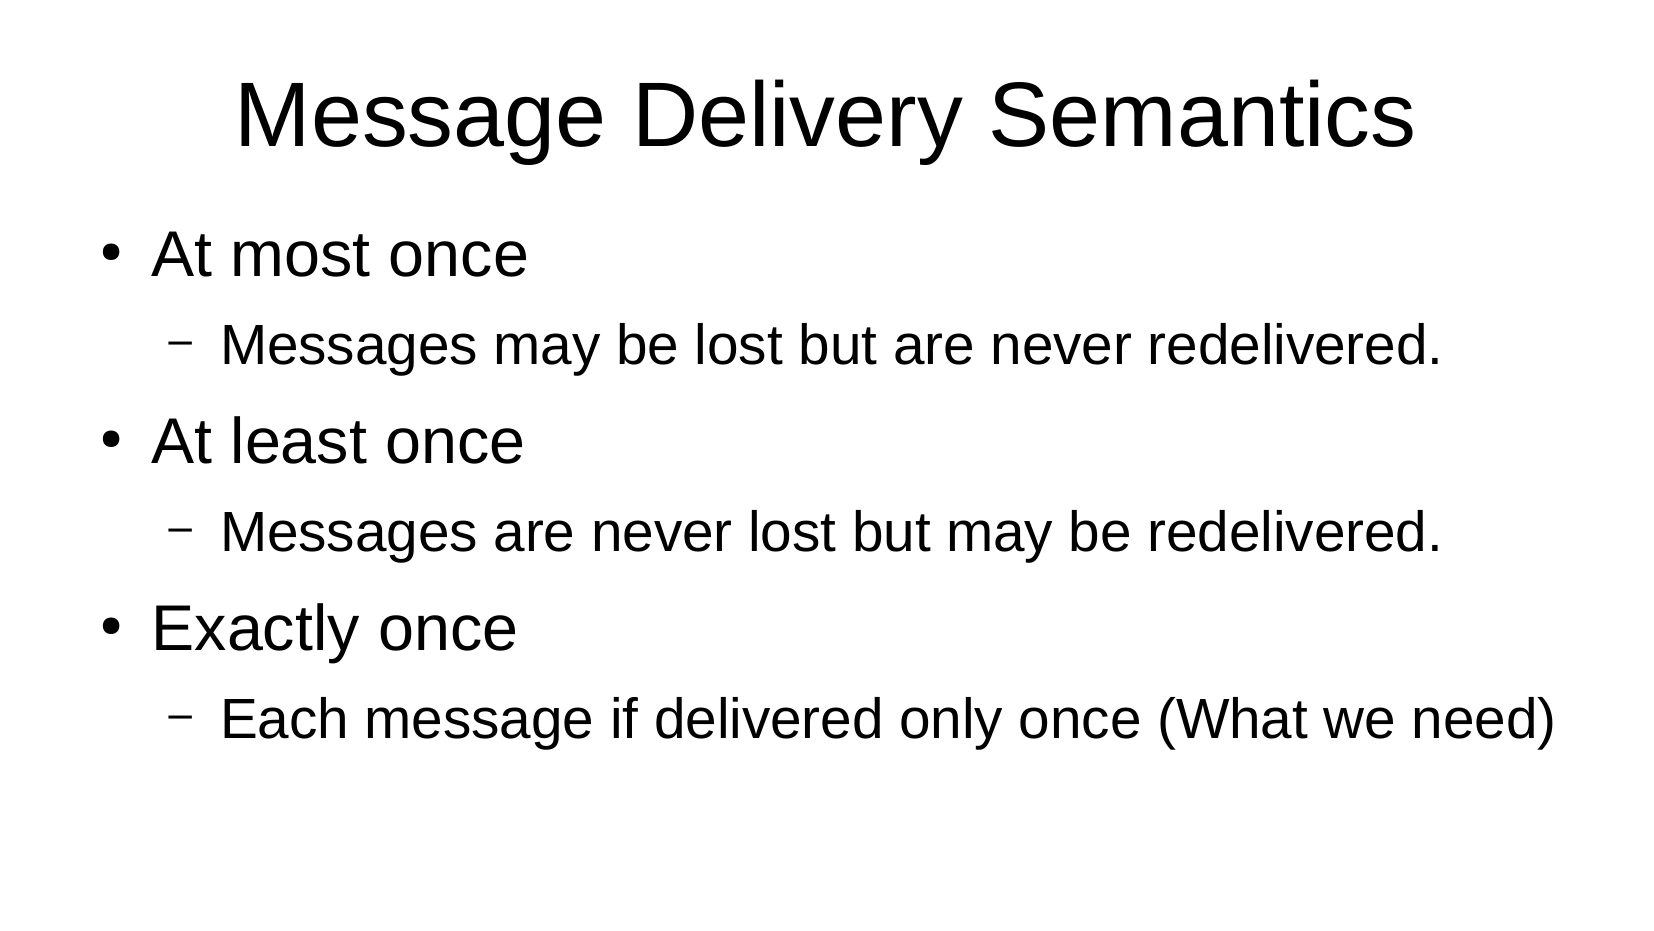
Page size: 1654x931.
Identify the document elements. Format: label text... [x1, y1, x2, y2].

title Message Delivery Semantics [82, 37, 1571, 193]
list At most once Messages may be lost but are never redelivered. At least once Messages are never lost but may be redelivered. Exactly once Each message if delivered only once (What we need) [82, 217, 1571, 758]
